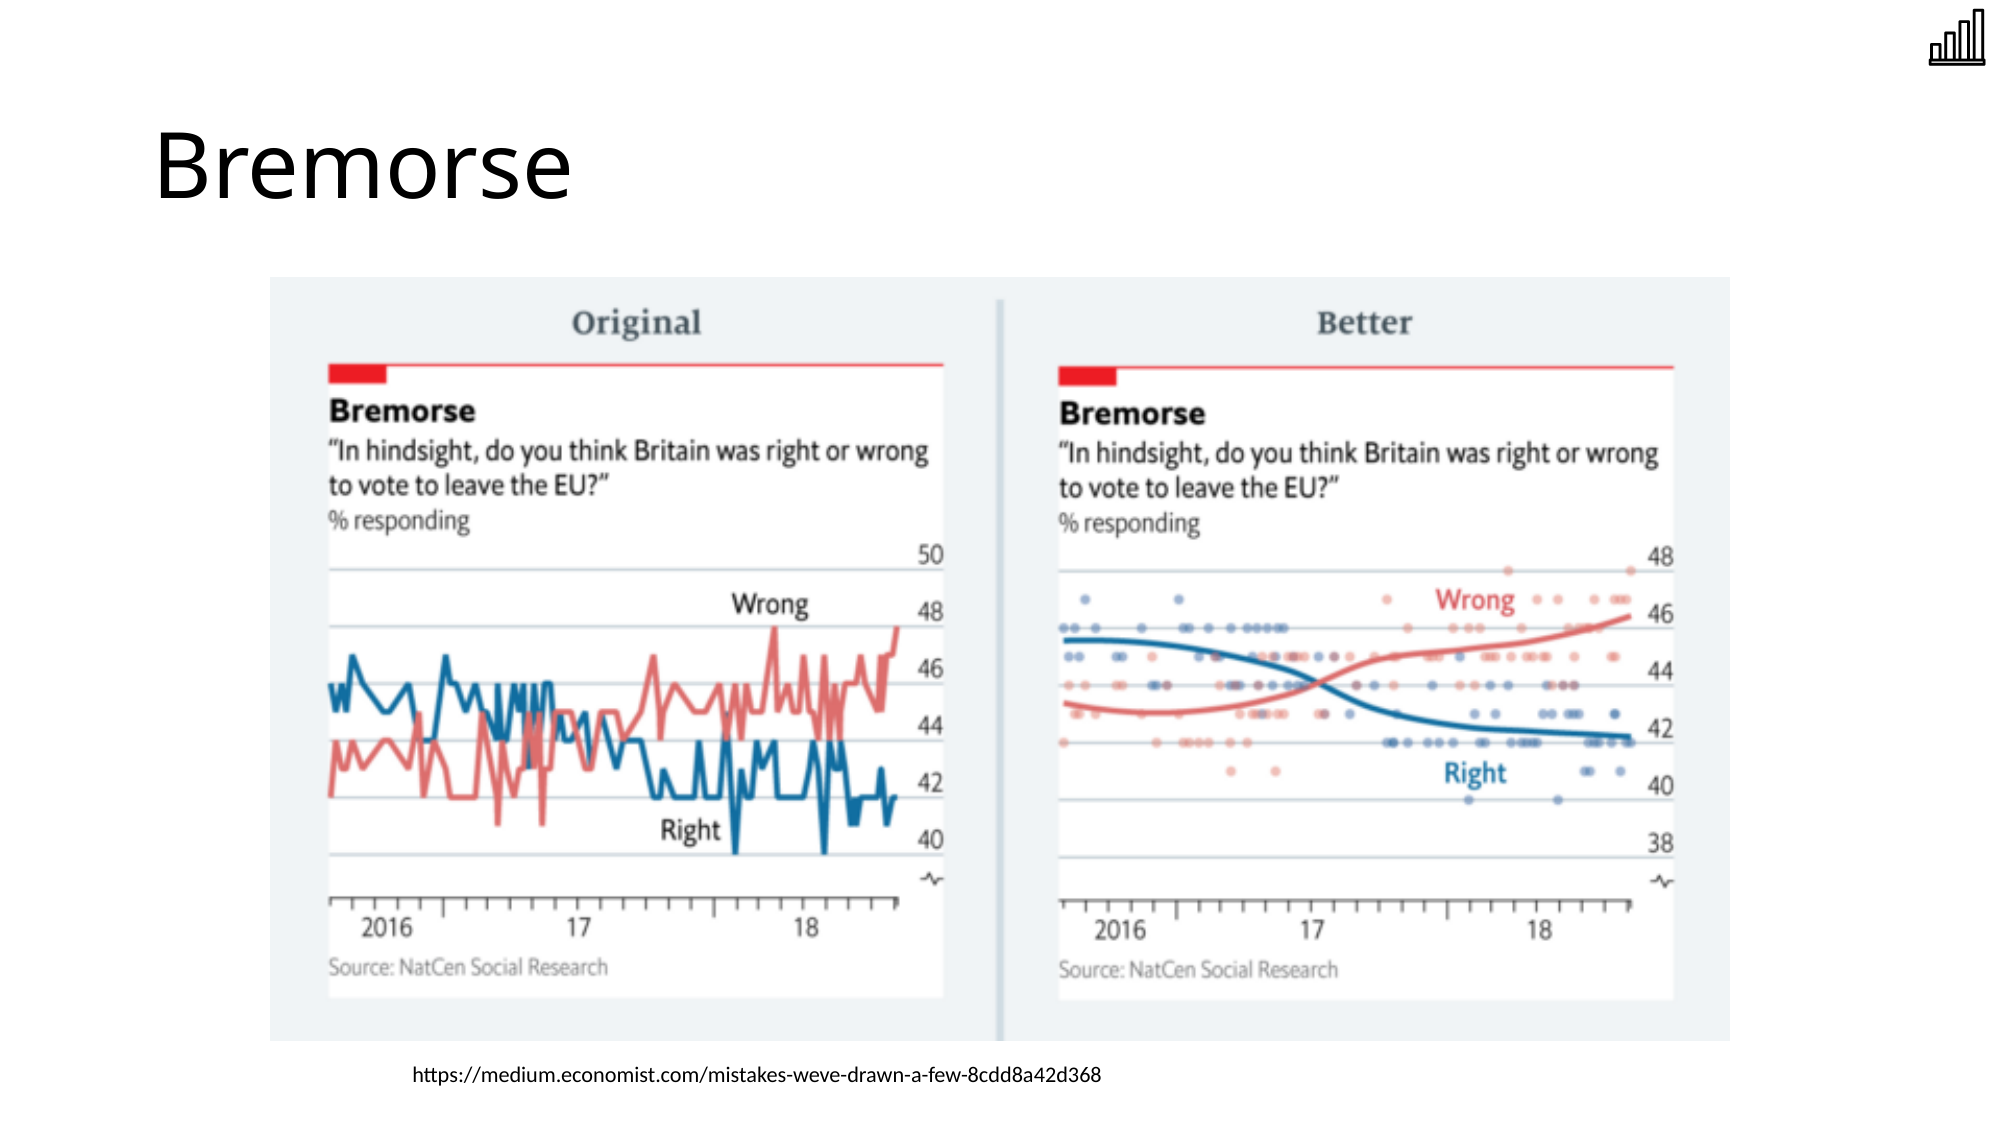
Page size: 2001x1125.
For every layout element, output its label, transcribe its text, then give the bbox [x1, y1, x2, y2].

picture [1874, 0, 2000, 103]
picture [270, 277, 1730, 1041]
title Bremorse [137, 59, 1863, 278]
text_box https://medium.economist.com/mistakes-weve-drawn-a-few-8cdd8a42d368 [392, 1040, 1730, 1108]
